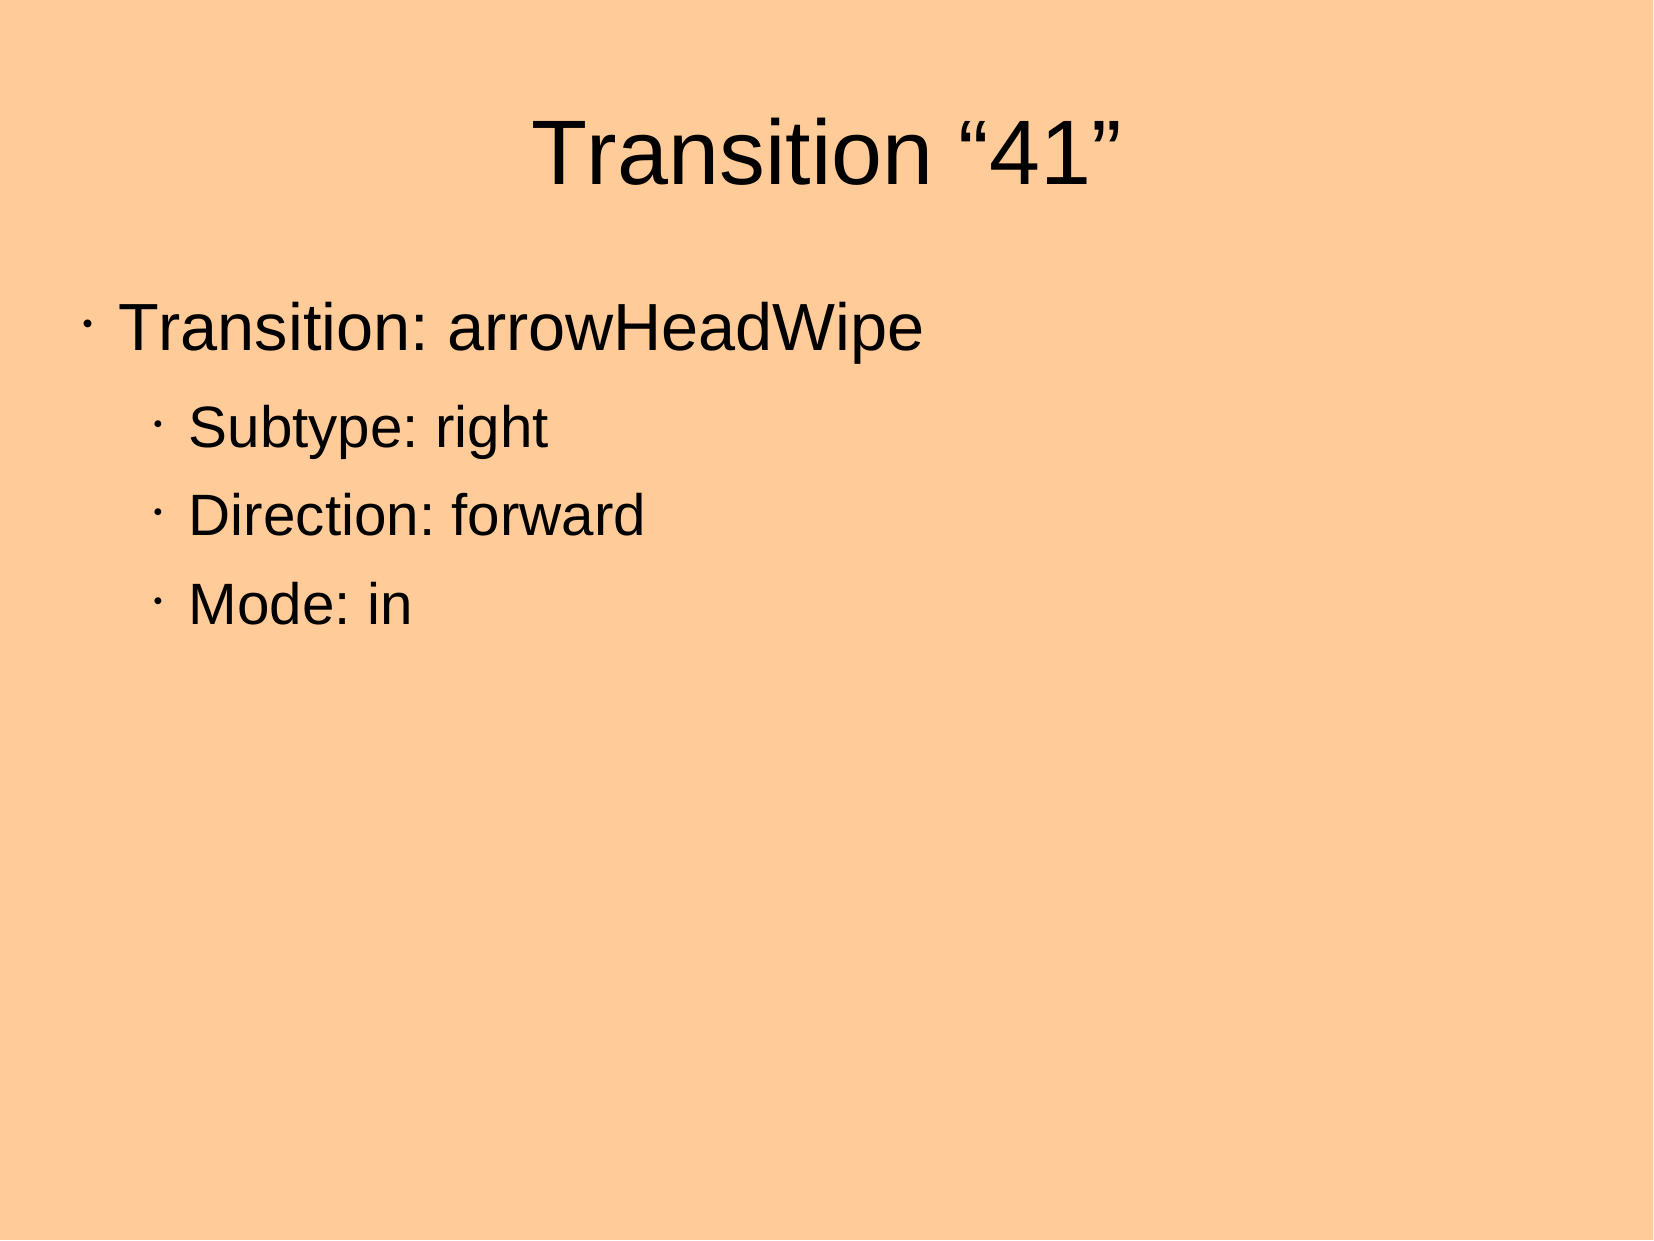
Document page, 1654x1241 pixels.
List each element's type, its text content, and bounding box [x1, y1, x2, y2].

list Transition: arrowHeadWipe Subtype: right Direction: forward Mode: in [82, 290, 1571, 1080]
title Transition “41” [82, 49, 1571, 257]
